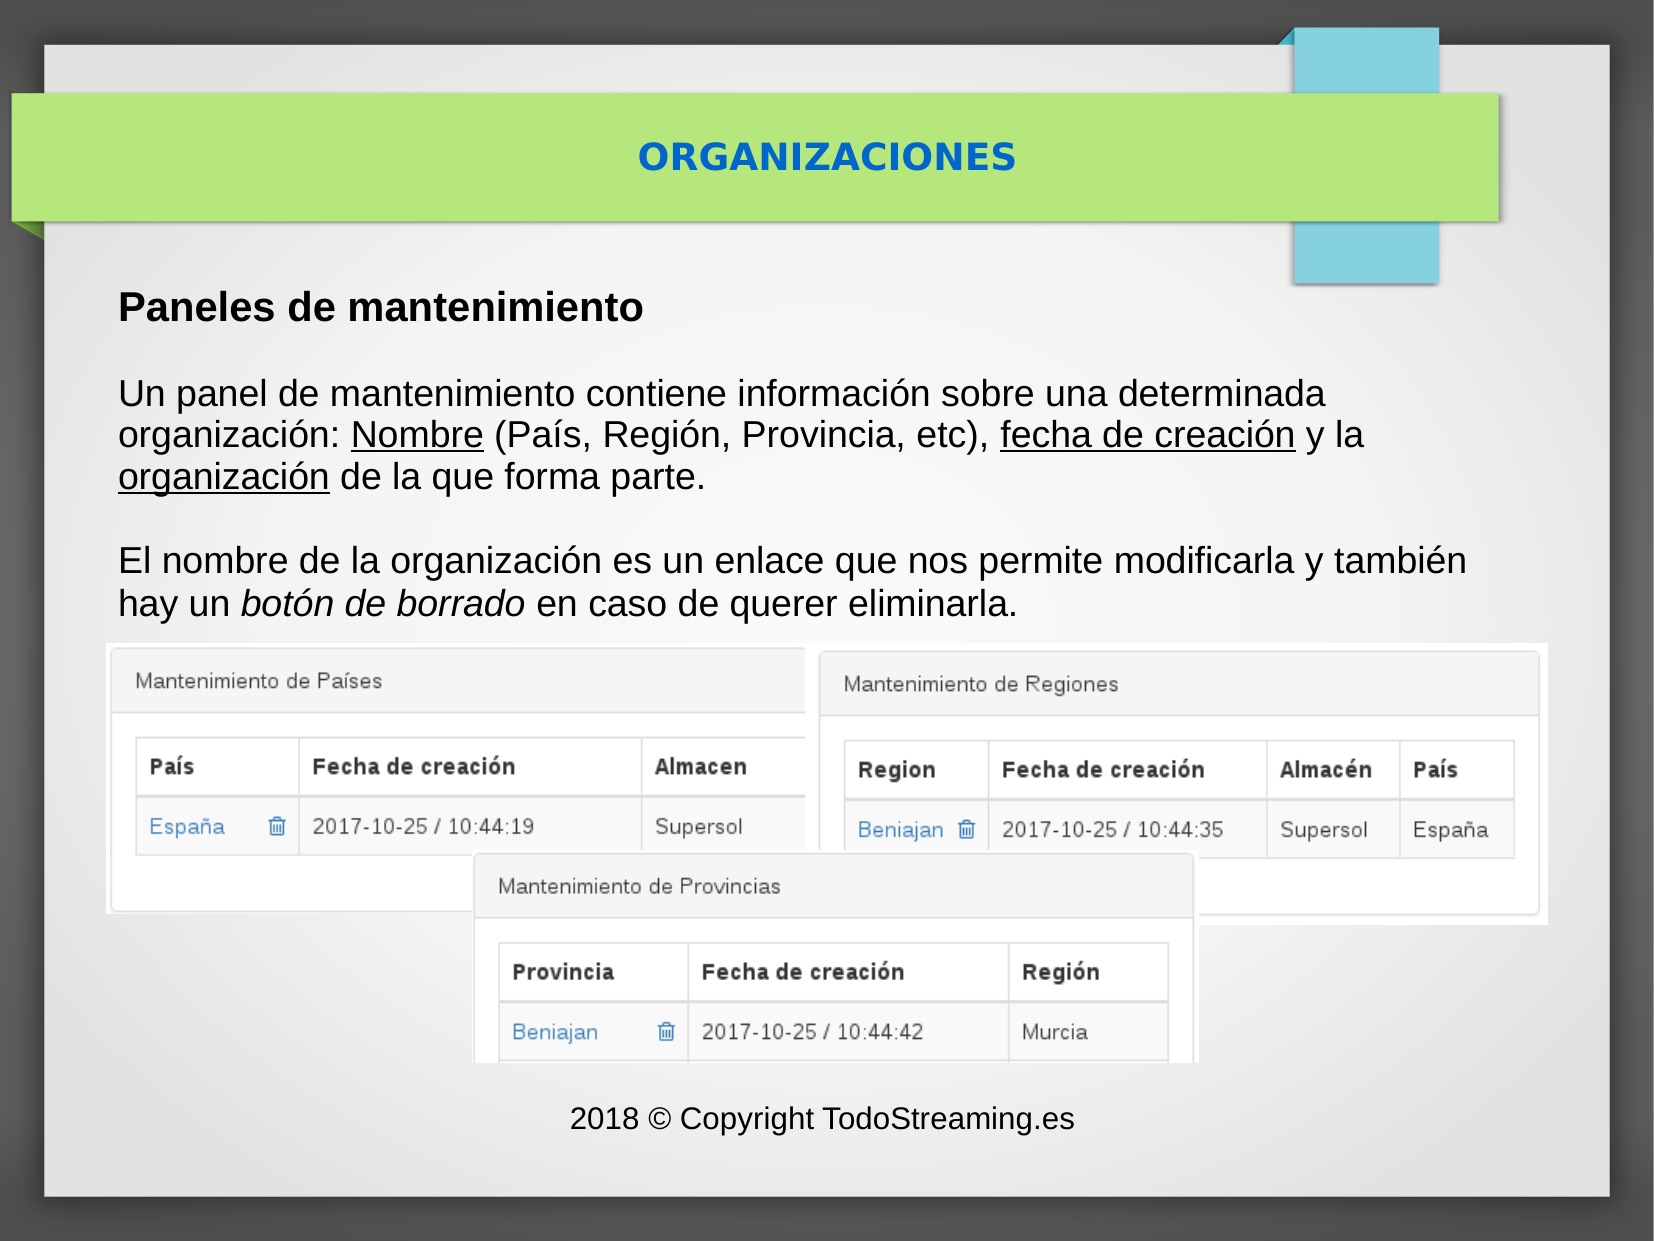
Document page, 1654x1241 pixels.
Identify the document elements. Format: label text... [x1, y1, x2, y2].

text_box 2018 © Copyright TodoStreaming.es [555, 1094, 1099, 1146]
title ORGANIZACIONES [637, 113, 1028, 201]
picture [0, 0, 1654, 1241]
subtitle Paneles de mantenimiento Un panel de mantenimiento contiene información sobre una determinada organización: Nombre (País, Región, Provincia, etc), fecha de creación y la organización de la que forma parte. El nombre de la organización es un enlace que nos permite modificarla y también hay un botón de borrado en caso de querer eliminarla. [118, 283, 1536, 643]
